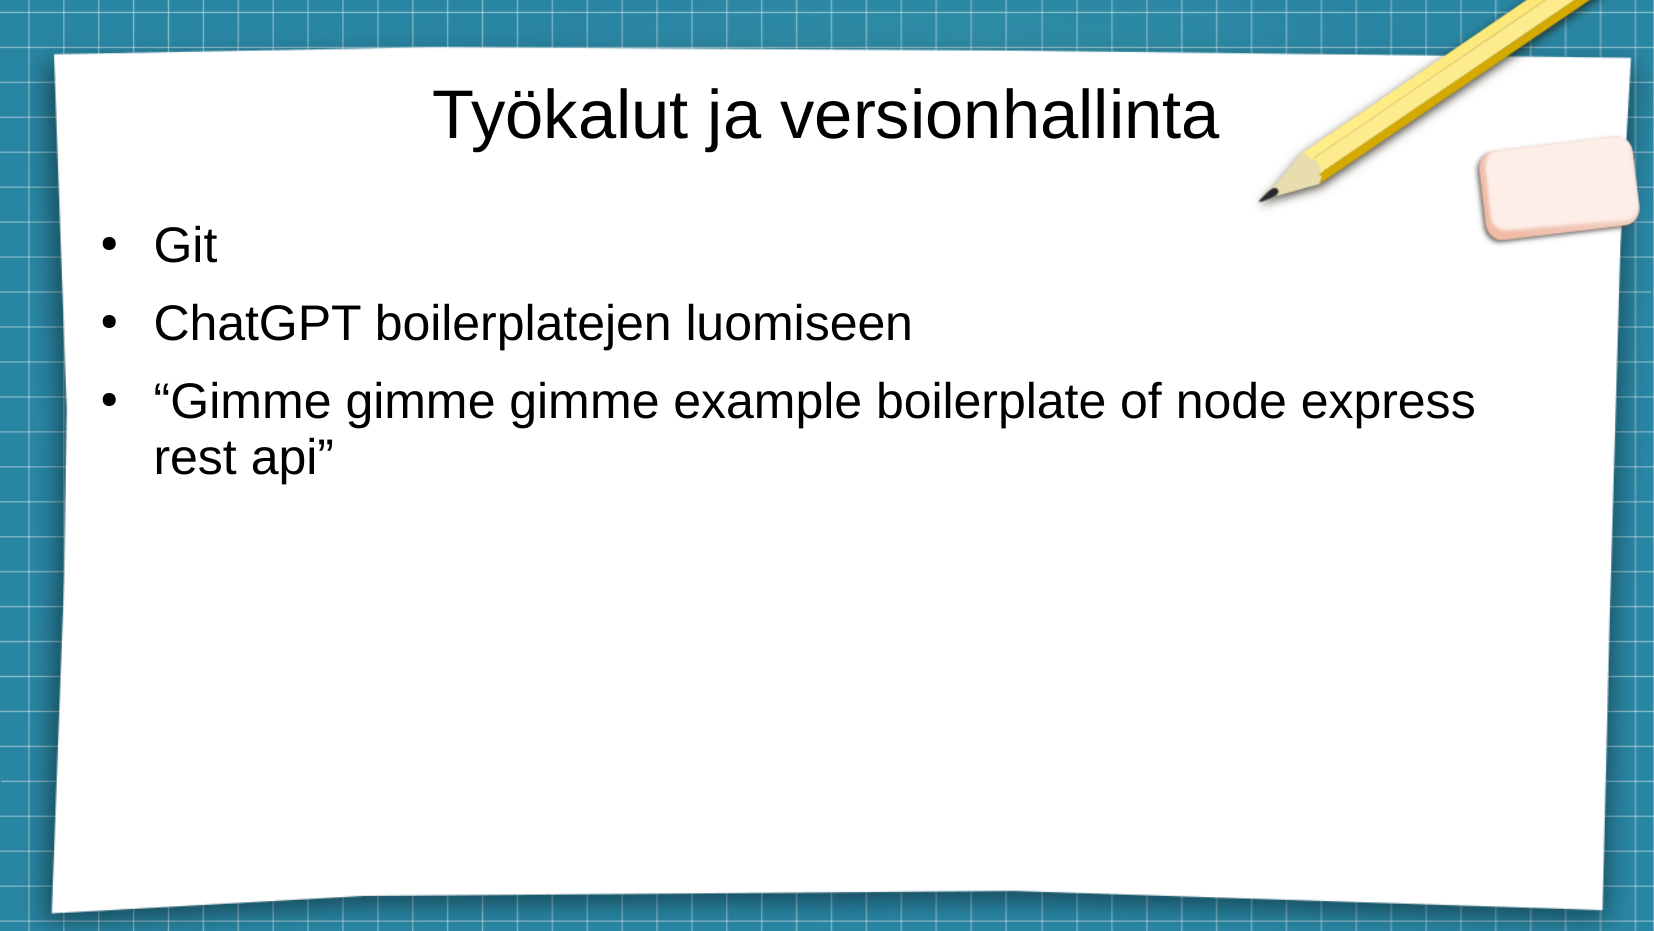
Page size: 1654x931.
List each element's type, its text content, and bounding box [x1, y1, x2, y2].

picture [0, 0, 1654, 931]
title Työkalut ja versionhallinta [82, 37, 1571, 193]
list Git ChatGPT boilerplatejen luomiseen “Gimme gimme gimme example boilerplate of node express rest api” [82, 217, 1571, 758]
